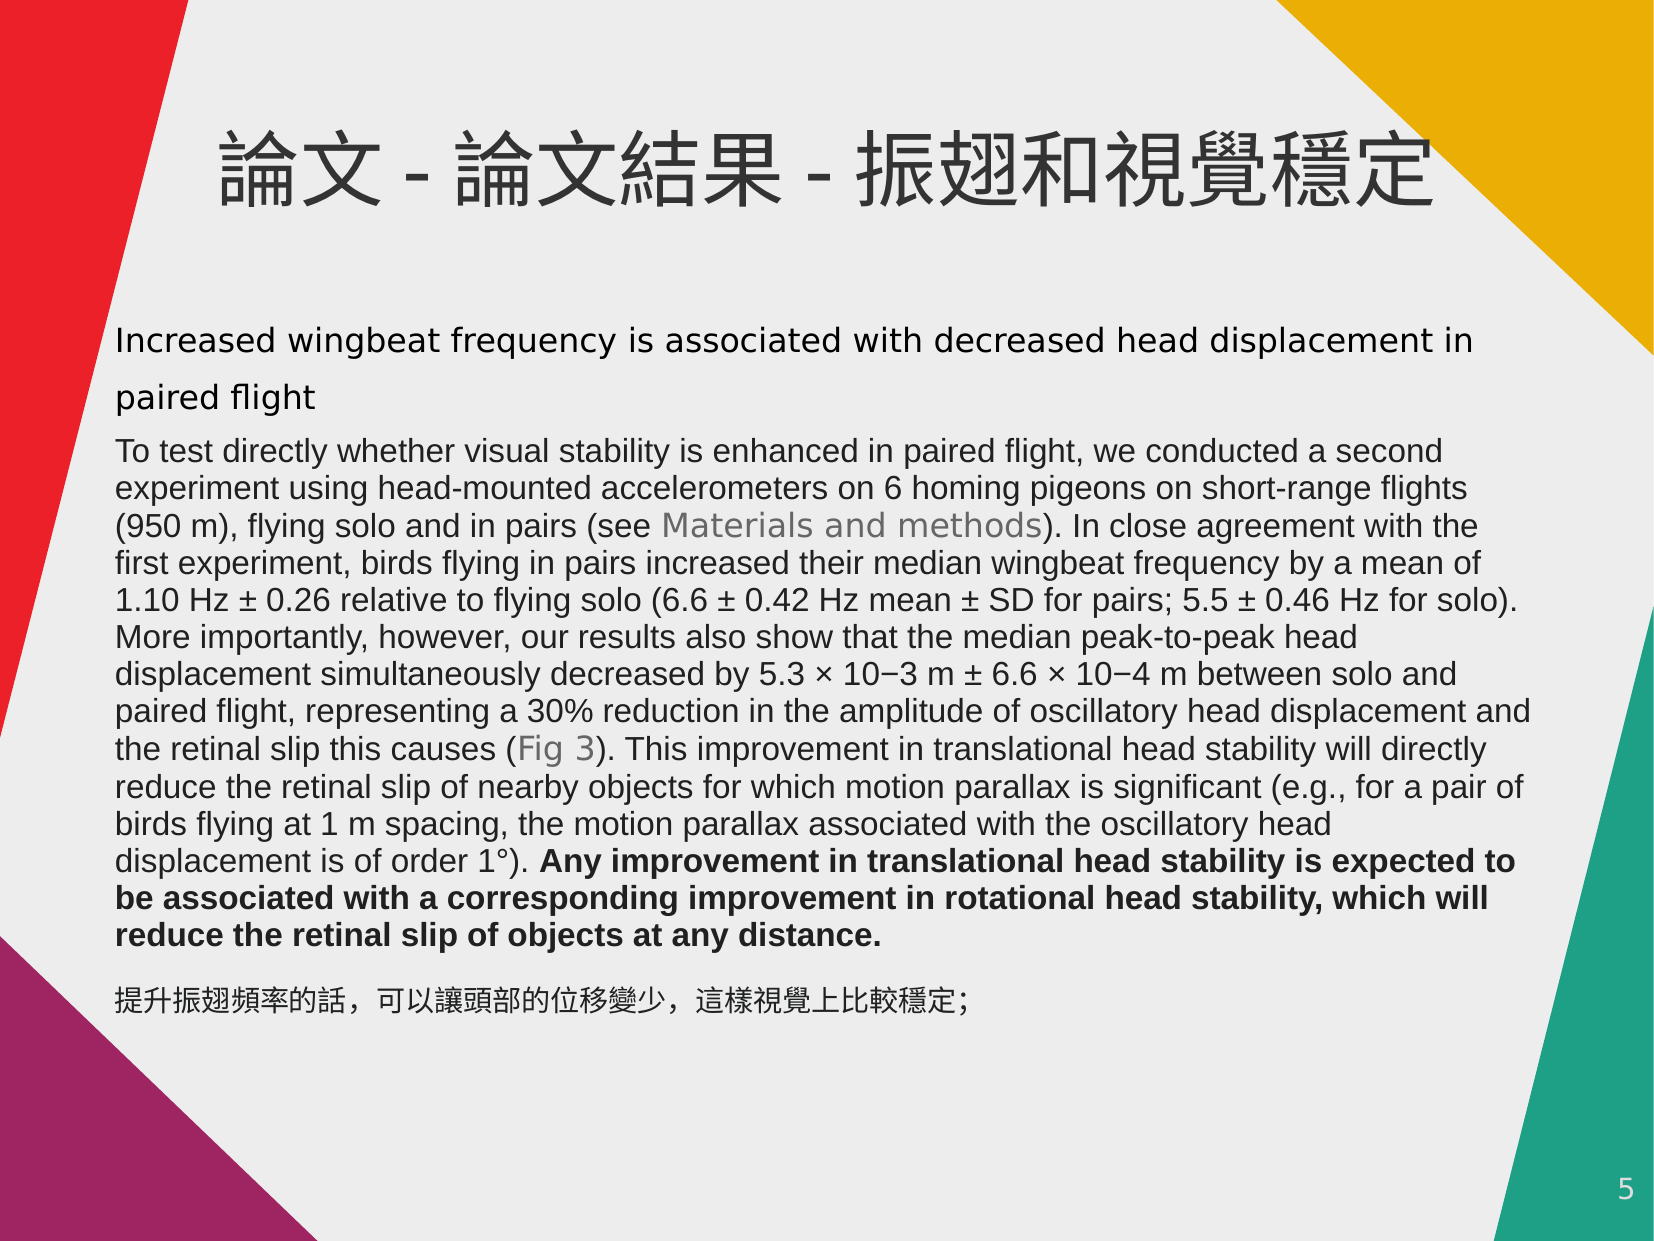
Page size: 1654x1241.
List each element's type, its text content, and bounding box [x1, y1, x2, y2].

list Increased wingbeat frequency is associated with decreased head displacement in paired flight To test directly whether visual stability is enhanced in paired flight, we conducted a second experiment using head-mounted accelerometers on 6 homing pigeons on short-range flights (950 m), flying solo and in pairs (see Materials and methods). In close agreement with the first experiment, birds flying in pairs increased their median wingbeat frequency by a mean of 1.10 Hz ± 0.26 relative to flying solo (6.6 ± 0.42 Hz mean ± SD for pairs; 5.5 ± 0.46 Hz for solo). More importantly, however, our results also show that the median peak-to-peak head displacement simultaneously decreased by 5.3 × 10−3 m ± 6.6 × 10−4 m between solo and paired flight, representing a 30% reduction in the amplitude of oscillatory head displacement and the retinal slip this causes (Fig 3). This improvement in translational head stability will directly reduce the retinal slip of nearby objects for which motion parallax is significant (e.g., for a pair of birds flying at 1 m spacing, the motion parallax associated with the oscillatory head displacement is of order 1°). Any improvement in translational head stability is expected to be associated with a corresponding improvement in rotational head stability, which will reduce the retinal slip of objects at any distance. 提升振翅頻率的話，可以讓頭部的位移變少，這樣視覺上比較穩定； [114, 302, 1539, 1033]
title 論文-論文結果-振翅和視覺穩定 [114, 73, 1539, 271]
